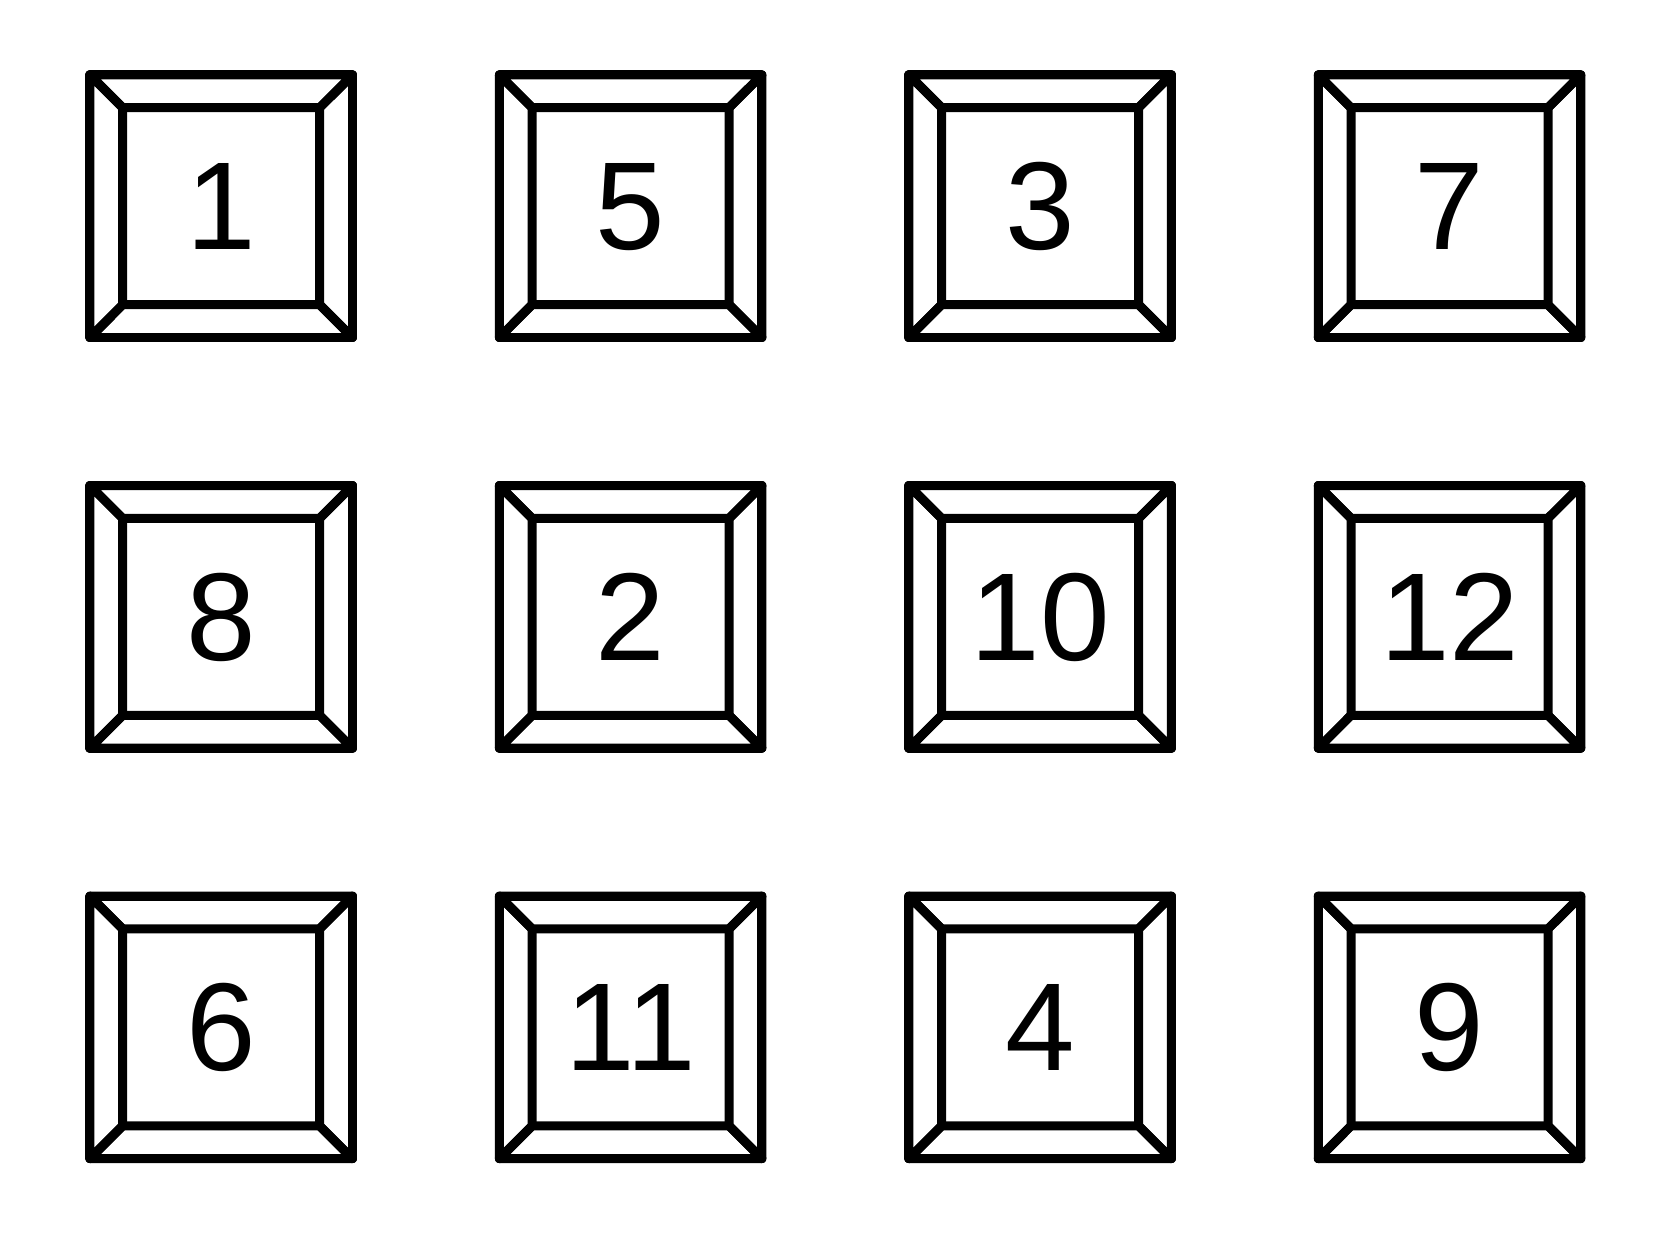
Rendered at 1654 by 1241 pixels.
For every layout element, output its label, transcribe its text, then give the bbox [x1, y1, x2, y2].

text_box 7 [1352, 108, 1548, 304]
text_box 12 [1352, 519, 1548, 715]
text_box 9 [1352, 929, 1548, 1125]
text_box 6 [123, 929, 319, 1125]
text_box 3 [942, 108, 1138, 304]
text_box 8 [123, 519, 319, 715]
text_box 10 [942, 519, 1138, 715]
text_box 2 [533, 519, 729, 715]
text_box 4 [942, 929, 1138, 1125]
text_box 5 [533, 108, 729, 304]
text_box 11 [533, 929, 729, 1125]
text_box 1 [123, 108, 319, 304]
